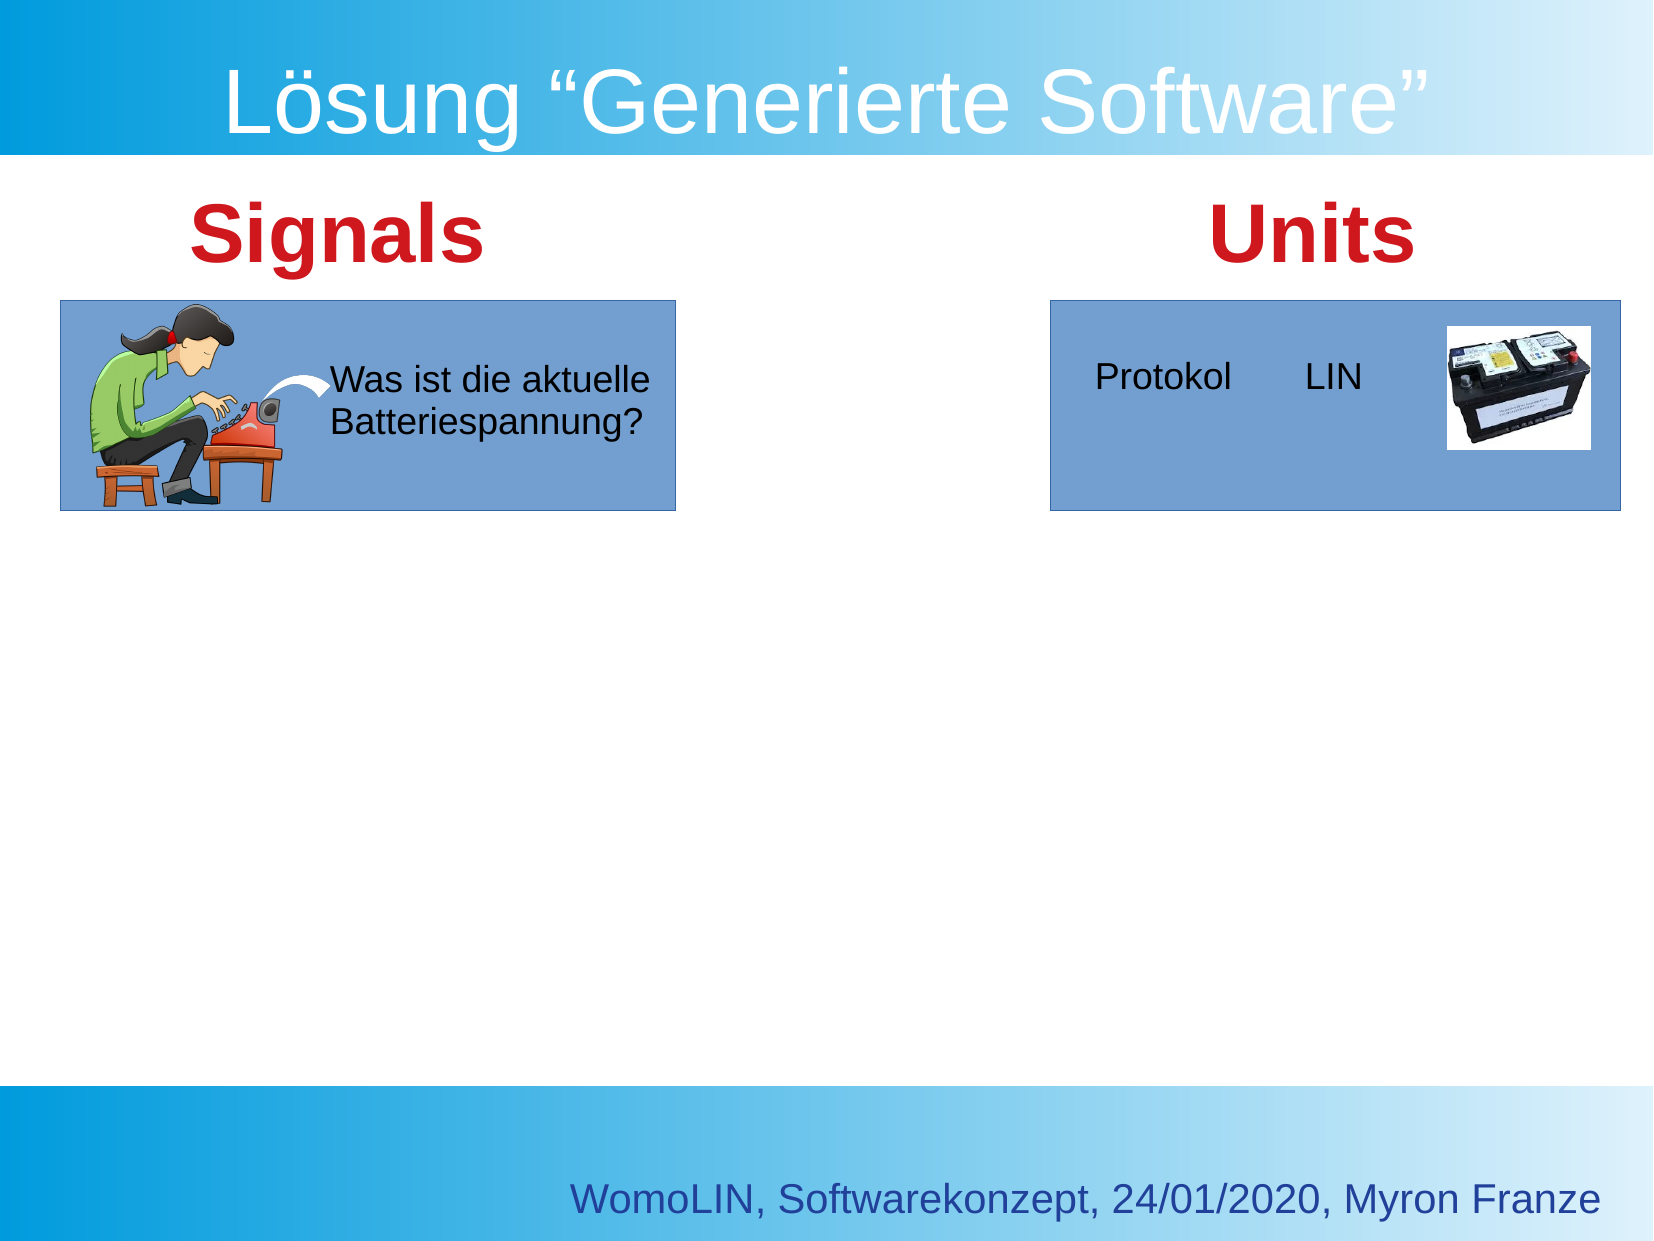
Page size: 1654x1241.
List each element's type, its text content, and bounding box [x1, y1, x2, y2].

text_box Protokol [1080, 348, 1261, 406]
title Lösung “Generierte Software” [82, 49, 1571, 155]
text_box Units [1185, 180, 1441, 288]
text_box [1050, 300, 1621, 511]
picture [90, 304, 331, 507]
text_box WomoLIN, Softwarekonzept, 24/01/2020, Myron Franze [555, 1168, 1645, 1241]
text_box LIN [1290, 348, 1396, 406]
text_box [60, 300, 676, 511]
picture [1447, 326, 1591, 451]
text_box Was ist die aktuelle Batteriespannung? [315, 351, 691, 451]
text_box Signals [135, 180, 541, 288]
